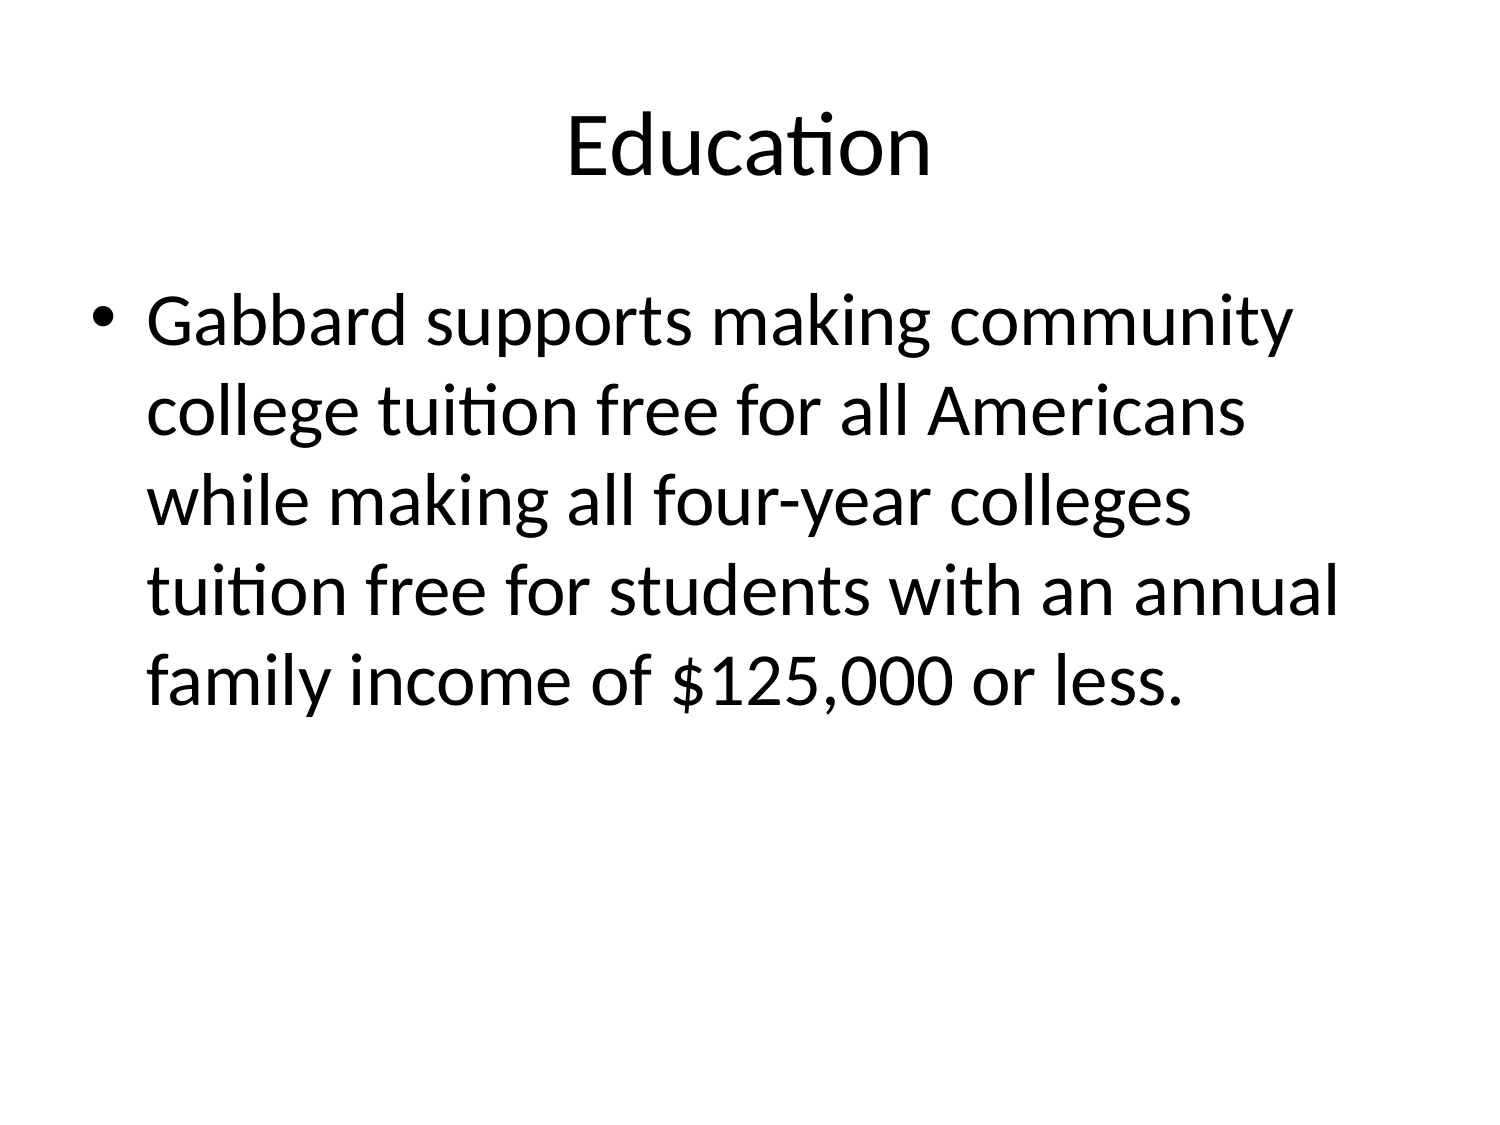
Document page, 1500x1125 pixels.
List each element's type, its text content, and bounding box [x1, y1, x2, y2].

title Education [75, 45, 1425, 233]
list Gabbard supports making community college tuition free for all Americans while making all four-year colleges tuition free for students with an annual family income of $125,000 or less. [75, 262, 1425, 1005]
